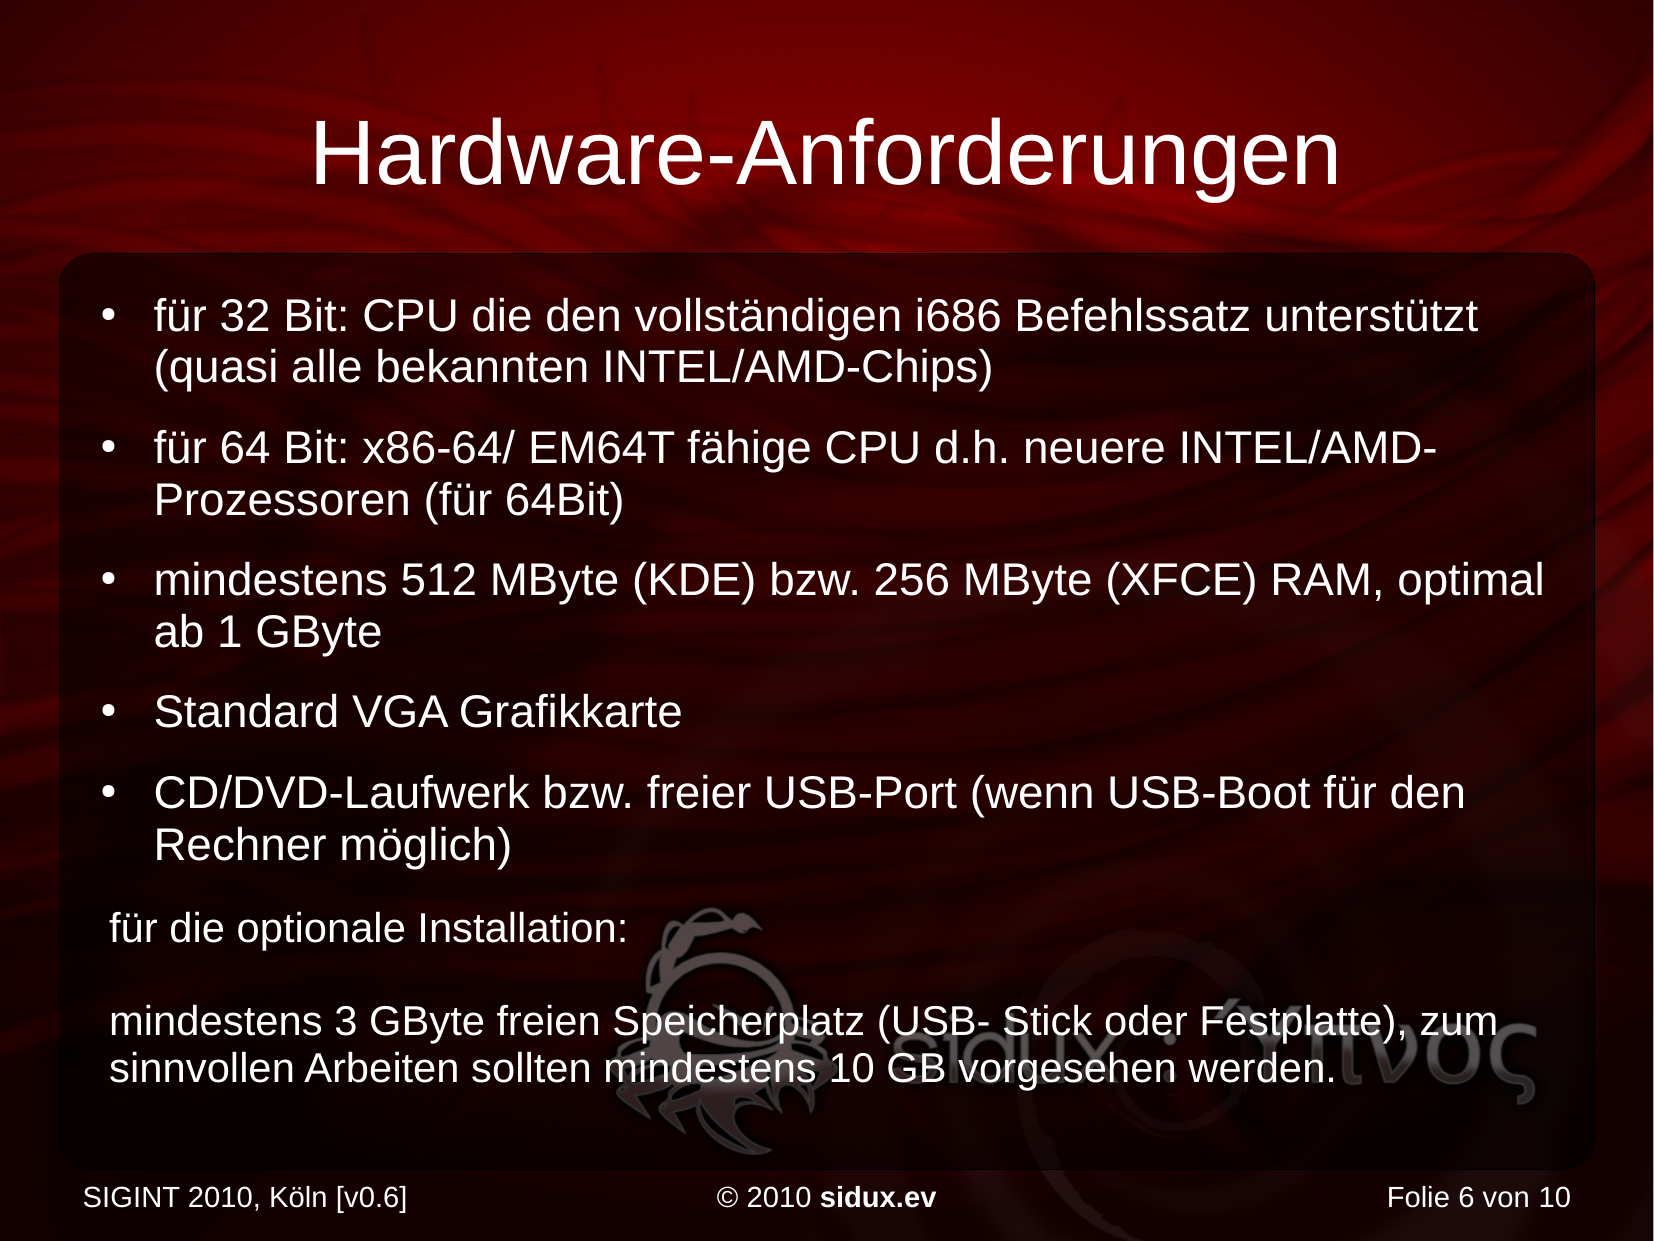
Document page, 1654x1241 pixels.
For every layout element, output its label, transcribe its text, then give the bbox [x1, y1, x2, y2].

list für 32 Bit: CPU die den vollständigen i686 Befehlssatz unterstützt (quasi alle bekannten INTEL/AMD-Chips) für 64 Bit: x86-64/ EM64T fähige CPU d.h. neuere INTEL/AMD-Prozessoren (für 64Bit) mindestens 512 MByte (KDE) bzw. 256 MByte (XFCE) RAM, optimal ab 1 GByte Standard VGA Grafikkarte CD/DVD-Laufwerk bzw. freier USB-Port (wenn USB-Boot für den Rechner möglich) [82, 290, 1571, 1109]
picture [0, 0, 1654, 1241]
text_box [59, 253, 1595, 1170]
title Hardware-Anforderungen [82, 49, 1571, 255]
text_box für die optionale Installation: mindestens 3 GByte freien Speicherplatz (USB- Stick oder Festplatte), zum sinnvollen Arbeiten sollten mindestens 10 GB vorgesehen werden. [94, 897, 1571, 1151]
